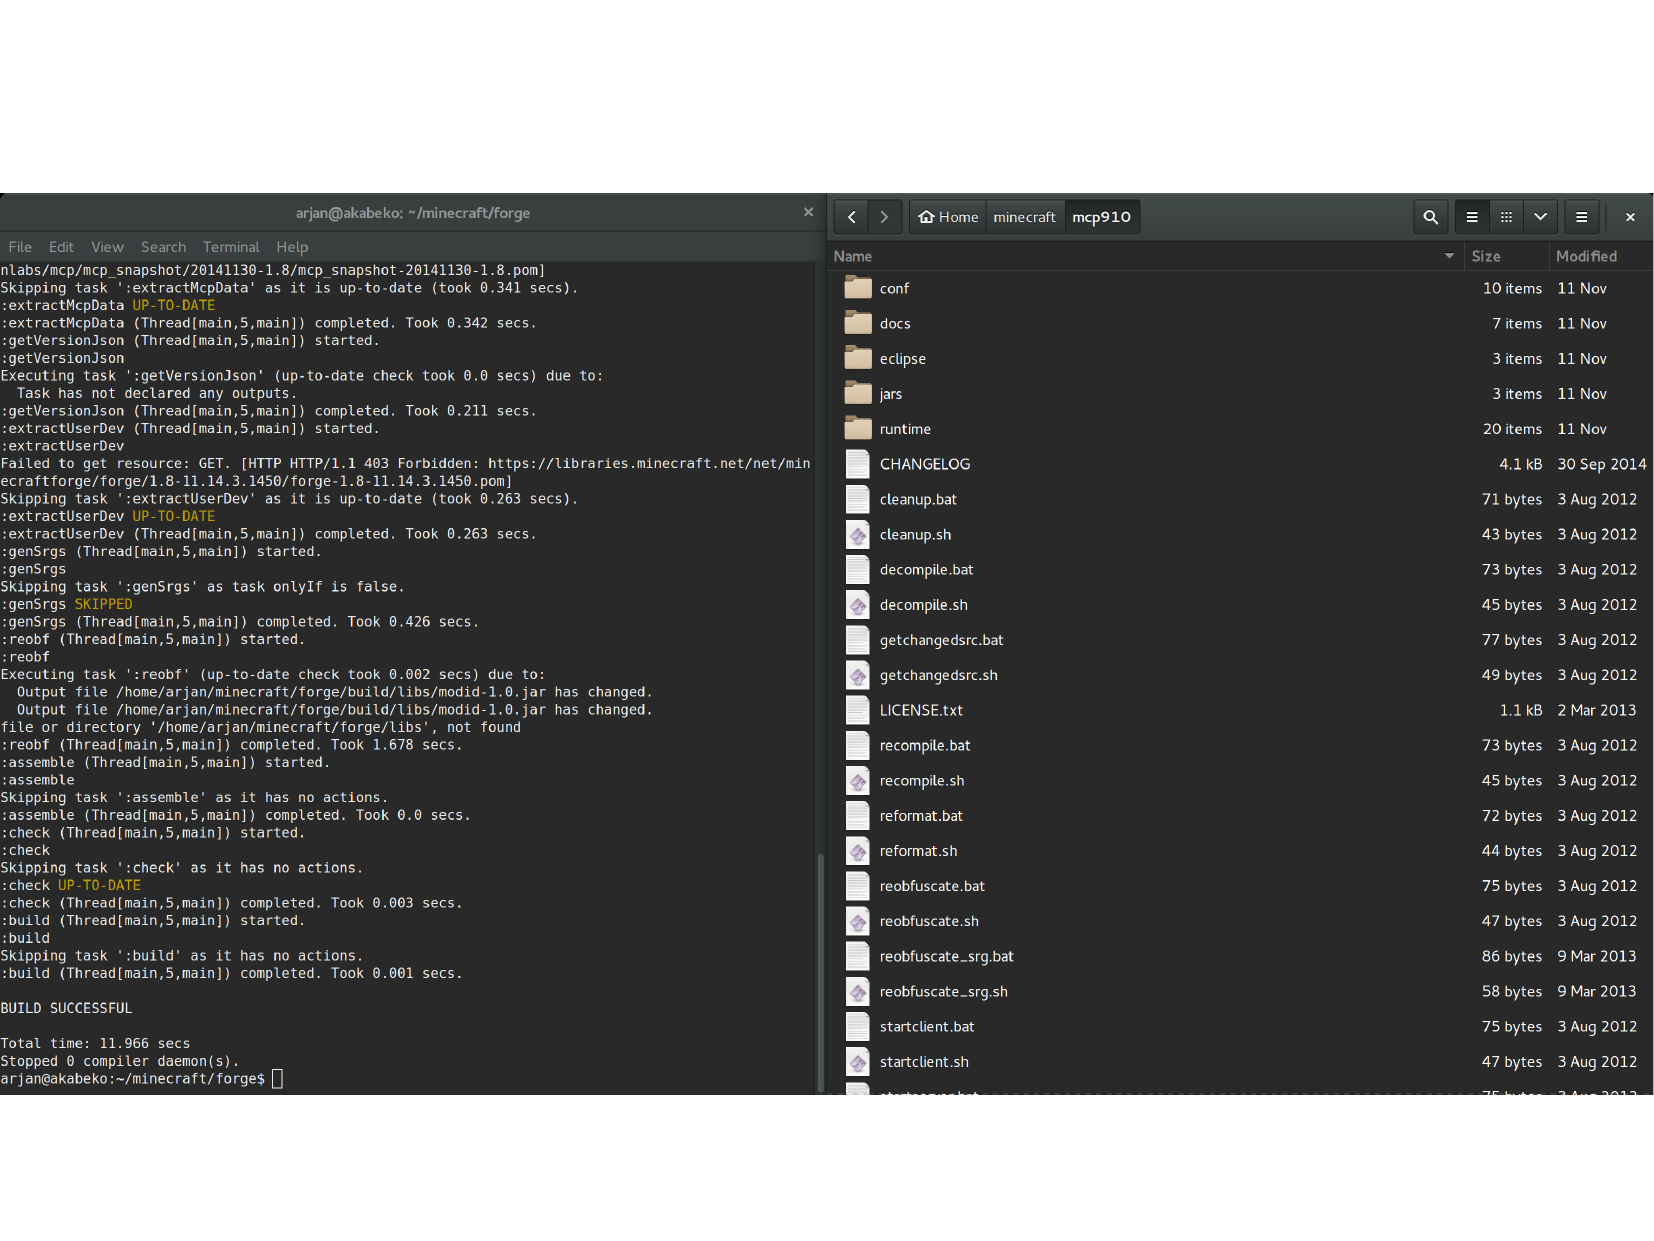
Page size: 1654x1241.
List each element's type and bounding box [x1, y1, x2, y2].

picture [0, 193, 1654, 1096]
